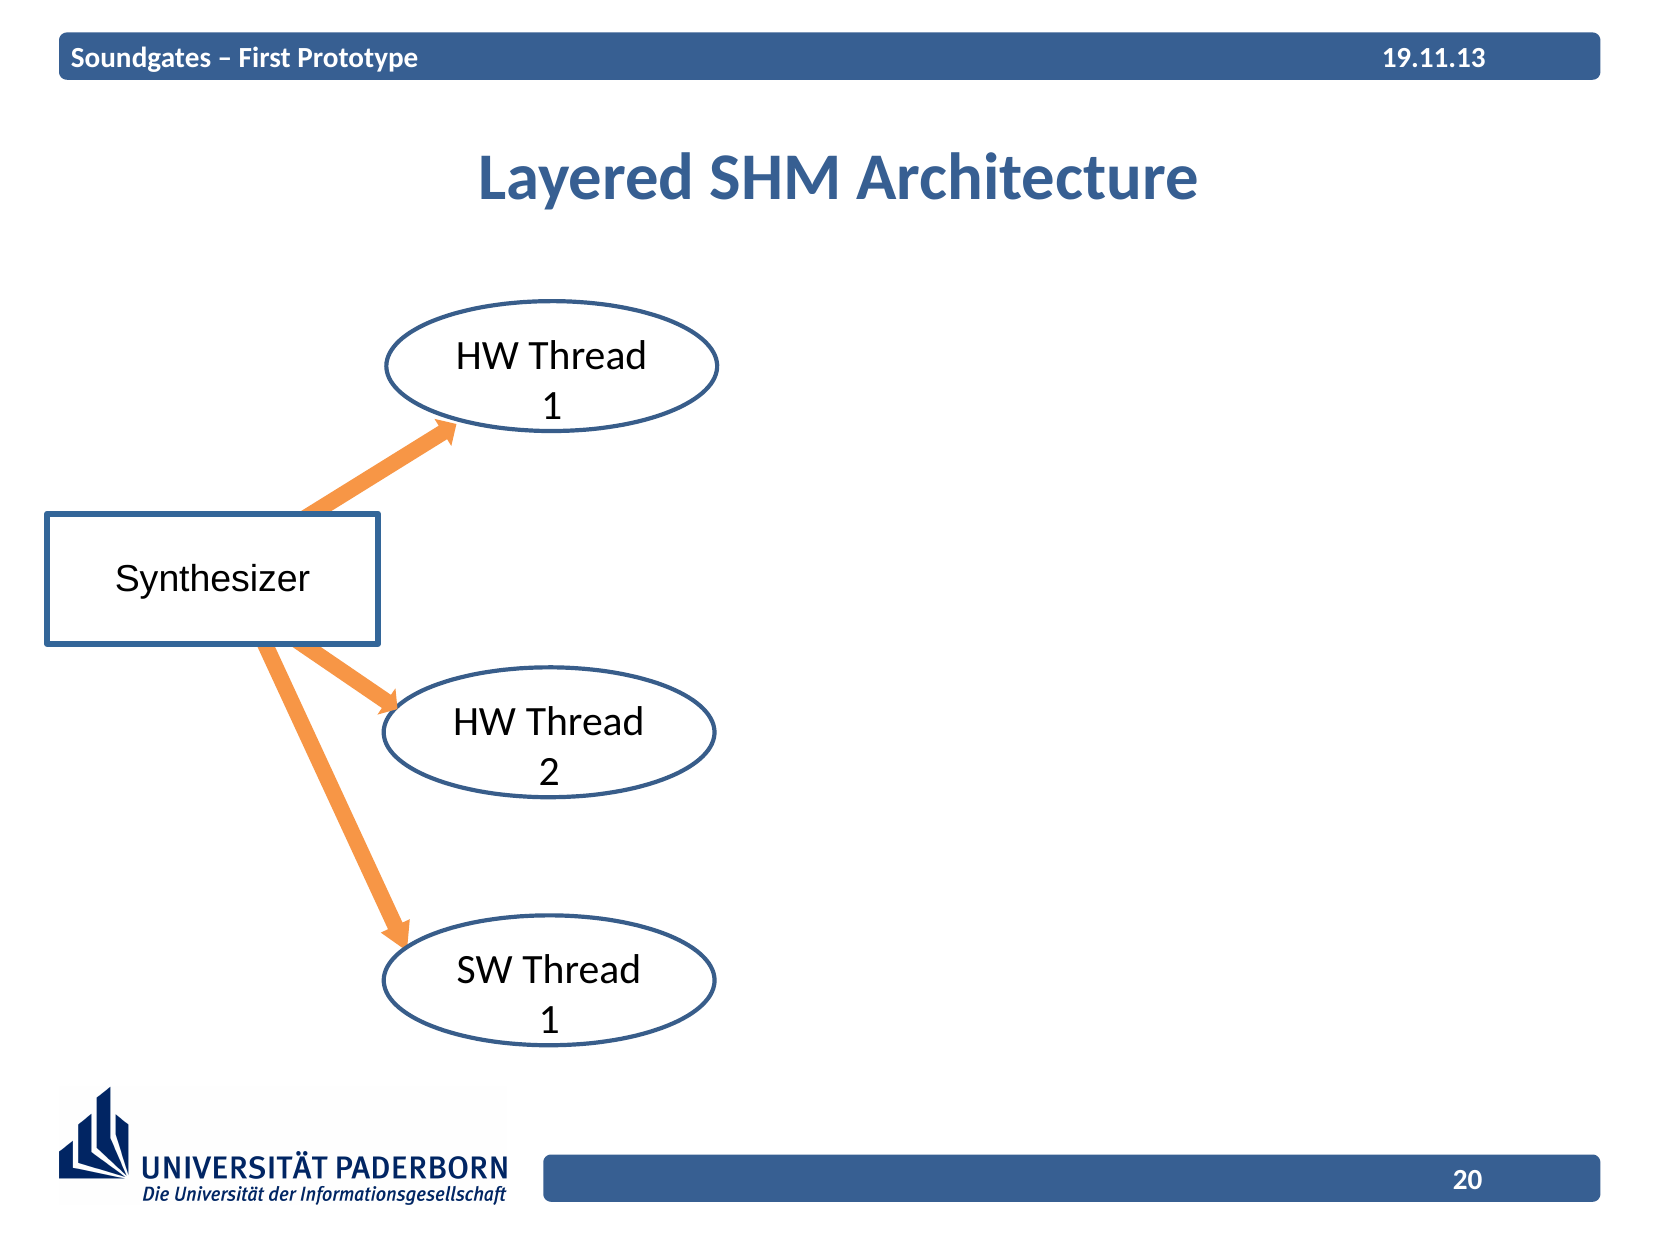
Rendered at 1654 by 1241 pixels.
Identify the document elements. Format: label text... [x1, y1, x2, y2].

picture [59, 1086, 507, 1205]
title Layered SHM Architecture [82, 121, 1595, 225]
text_box [256, 644, 410, 949]
text_box Synthesizer [47, 513, 378, 644]
text_box HW Thread 1 [386, 301, 718, 432]
text_box [288, 644, 398, 715]
text_box HW Thread 2 [383, 667, 715, 798]
text_box [297, 418, 457, 513]
text_box Soundgates – First Prototype [70, 32, 1359, 80]
text_box 19.11.13 [1381, 32, 1583, 80]
text_box <number> [1452, 1154, 1583, 1202]
text_box SW Thread 1 [383, 915, 715, 1046]
